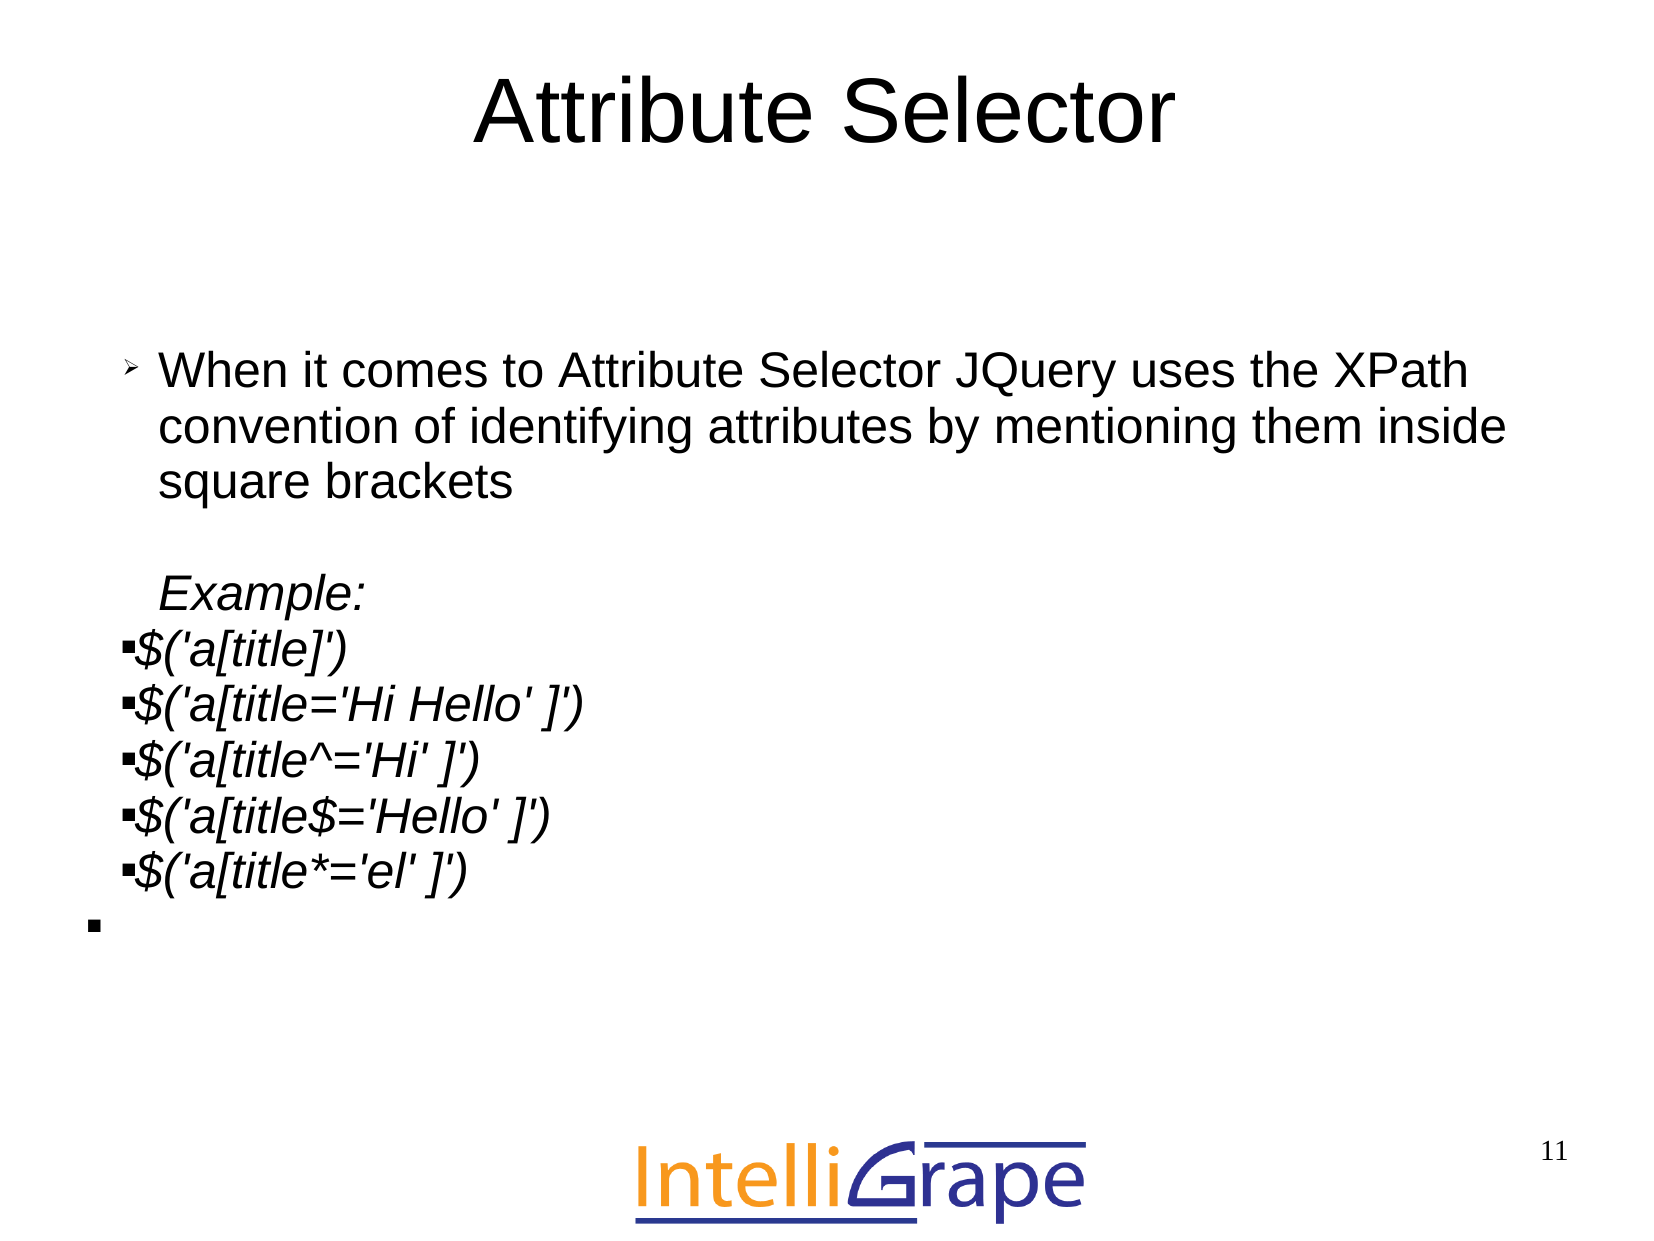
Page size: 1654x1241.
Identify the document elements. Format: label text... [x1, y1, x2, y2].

title Attribute Selector [82, 8, 1570, 215]
subtitle When it comes to Attribute Selector JQuery uses the XPath convention of identifying attributes by mentioning them inside square brackets Example: $('a[title]') $('a[title='Hi Hello' ]') $('a[title^='Hi' ]') $('a[title$='Hello' ]') $('a[title*='el' ]') [88, 247, 1576, 1051]
picture [631, 1129, 1088, 1229]
